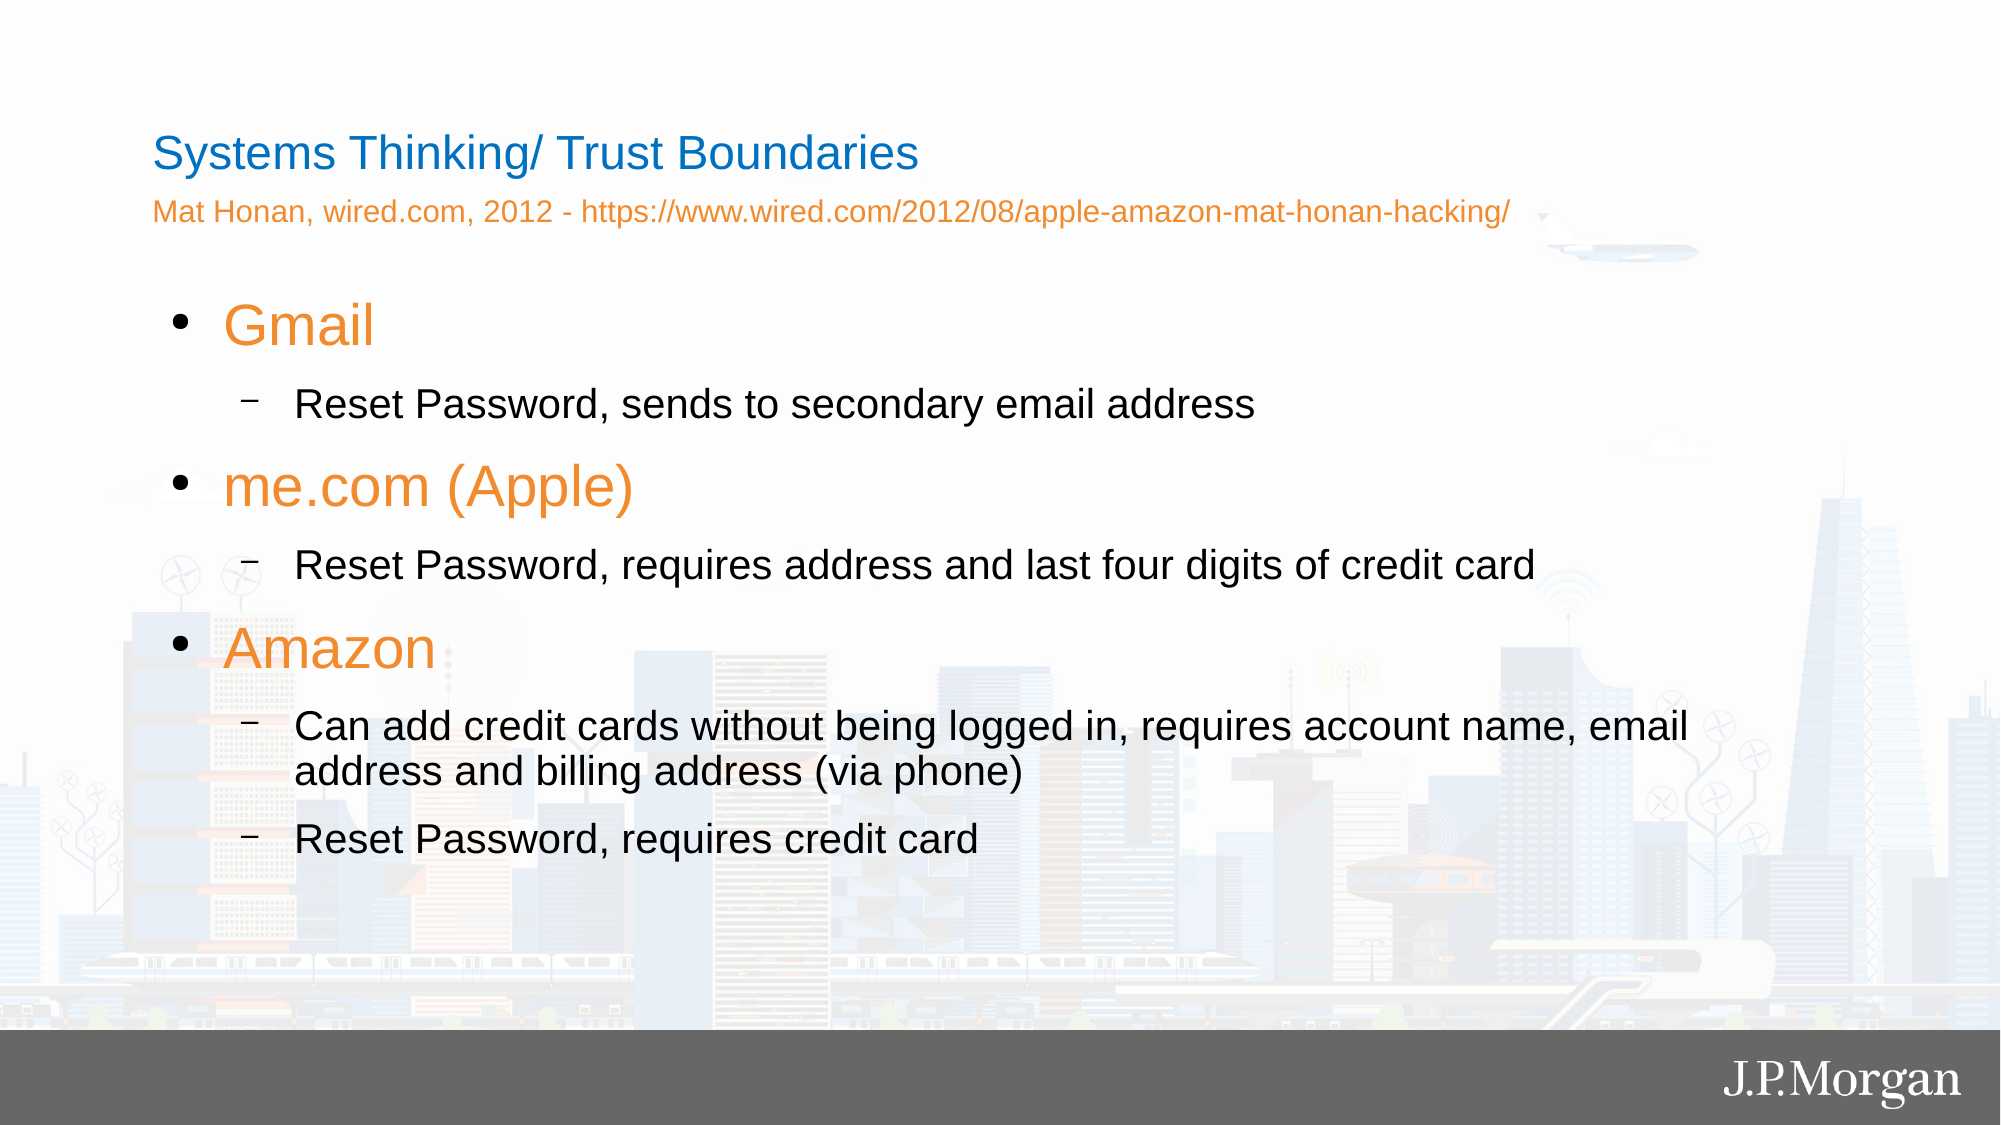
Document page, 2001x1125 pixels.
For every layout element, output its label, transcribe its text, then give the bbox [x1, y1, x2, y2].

subtitle Mat Honan, wired.com, 2012 - https://www.wired.com/2012/08/apple-amazon-mat-honan-hacking/ [137, 187, 1863, 288]
list Gmail Reset Password, sends to secondary email address me.com (Apple) Reset Password, requires address and last four digits of credit card Amazon Can add credit cards without being logged in, requires account name, email address and billing address (via phone) Reset Password, requires credit card [137, 288, 1831, 802]
picture [0, 0, 2001, 1125]
title Systems Thinking/ Trust Boundaries [137, 76, 1863, 187]
